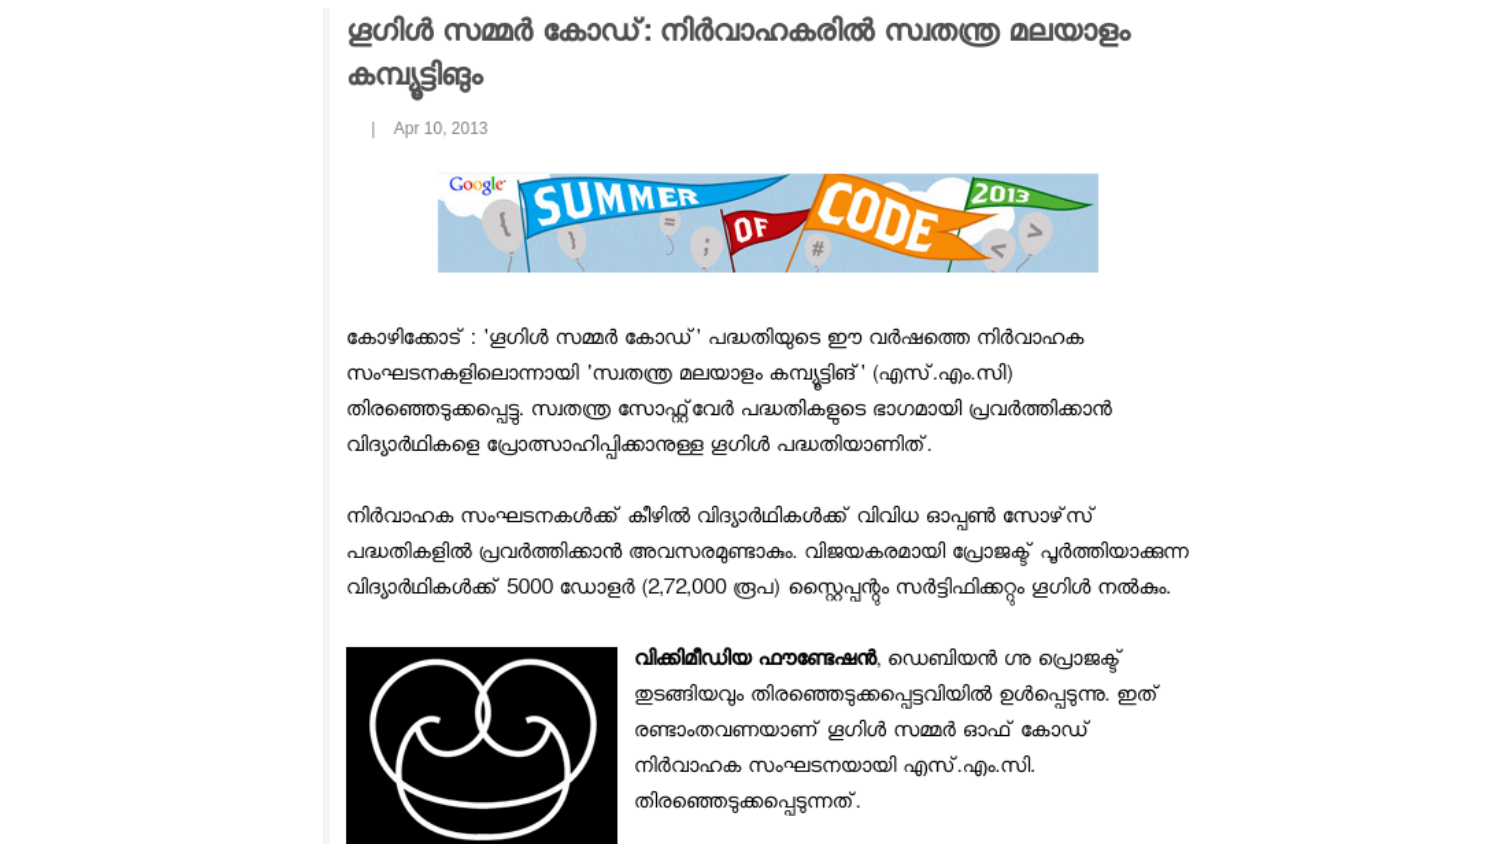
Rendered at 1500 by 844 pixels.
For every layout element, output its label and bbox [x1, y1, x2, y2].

picture [323, 8, 1211, 844]
